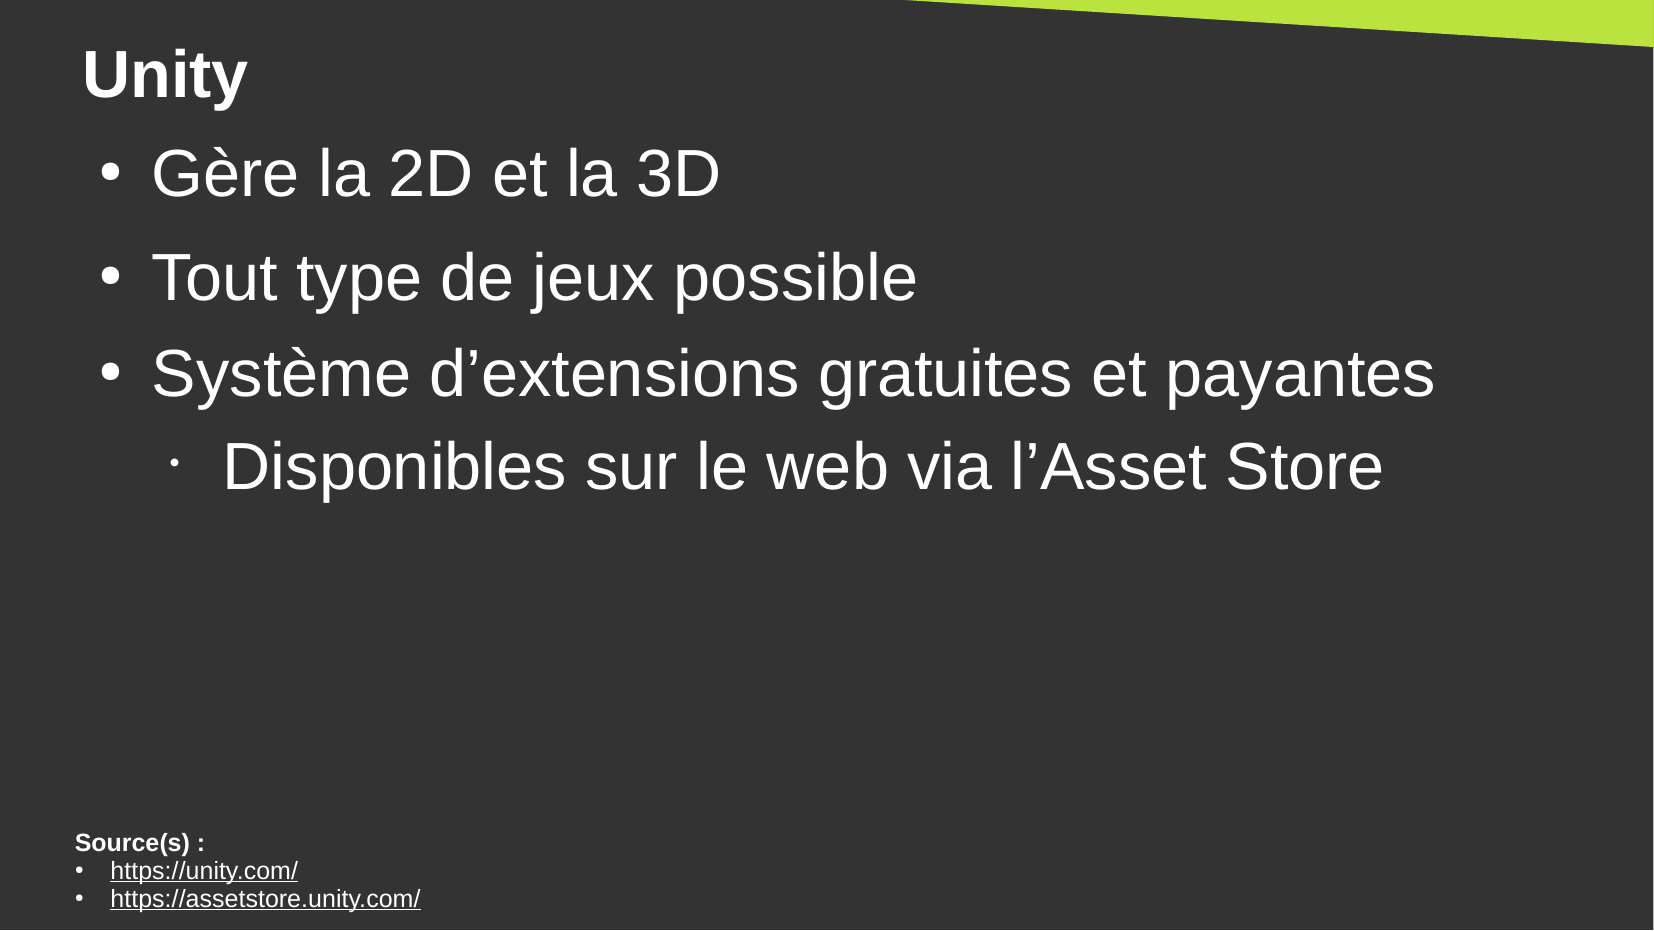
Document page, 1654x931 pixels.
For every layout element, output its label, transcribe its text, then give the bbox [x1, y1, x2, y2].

title Unity [82, 37, 1571, 112]
list Gère la 2D et la 3D Tout type de jeux possible Système d’extensions gratuites et payantes Disponibles sur le web via l’Asset Store [80, 135, 1620, 768]
text_box Source(s) : https://unity.com/ https://assetstore.unity.com/ [60, 821, 1546, 921]
text_box [905, 0, 1654, 48]
